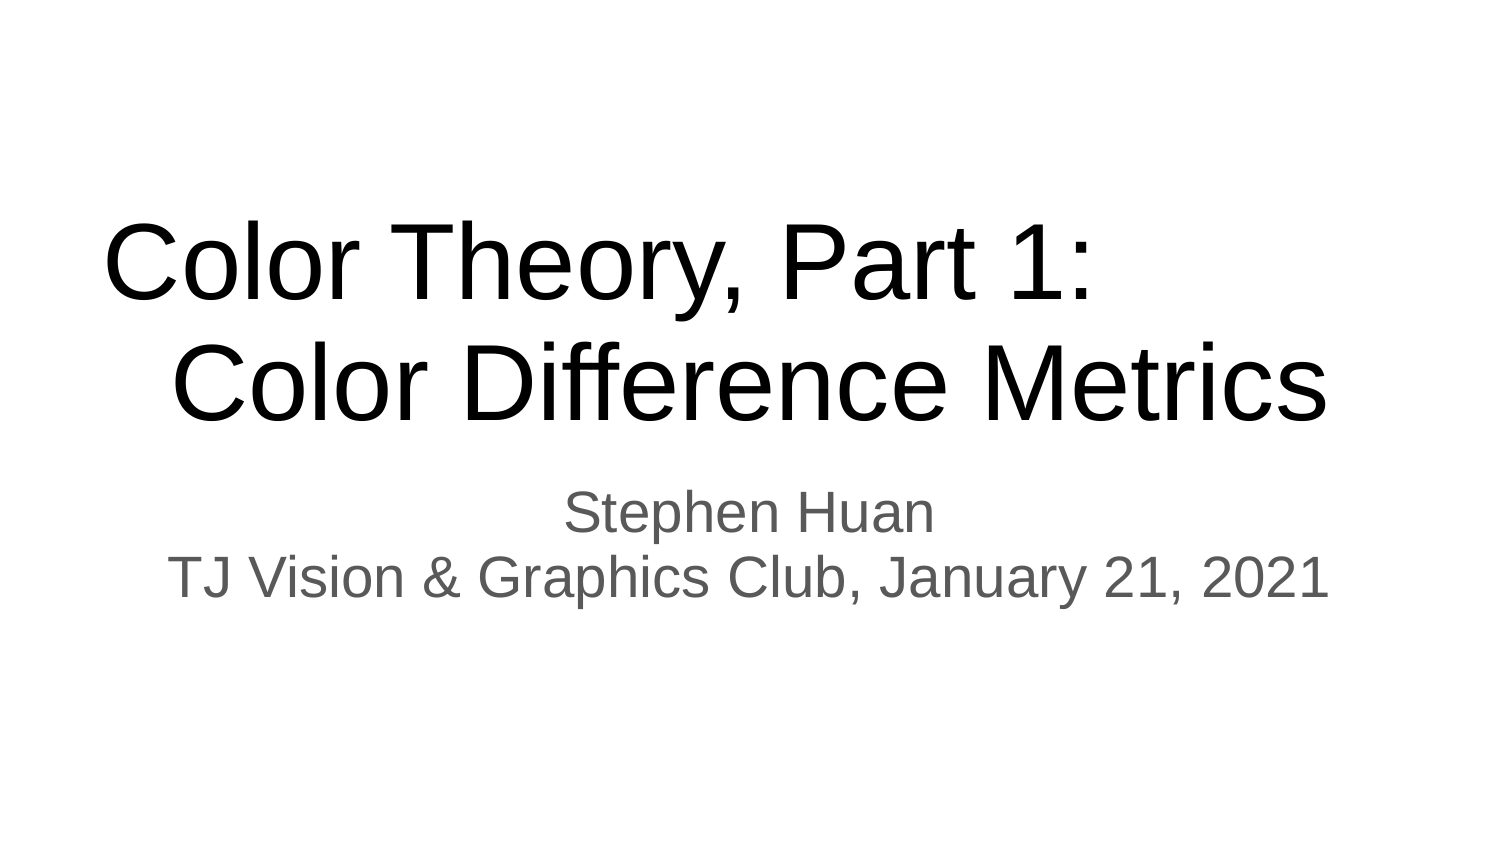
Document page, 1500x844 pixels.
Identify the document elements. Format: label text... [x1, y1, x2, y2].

title Color Theory, Part 1: Color Difference Metrics [51, 122, 1449, 459]
subtitle Stephen Huan TJ Vision & Graphics Club, January 21, 2021 [51, 464, 1449, 692]
